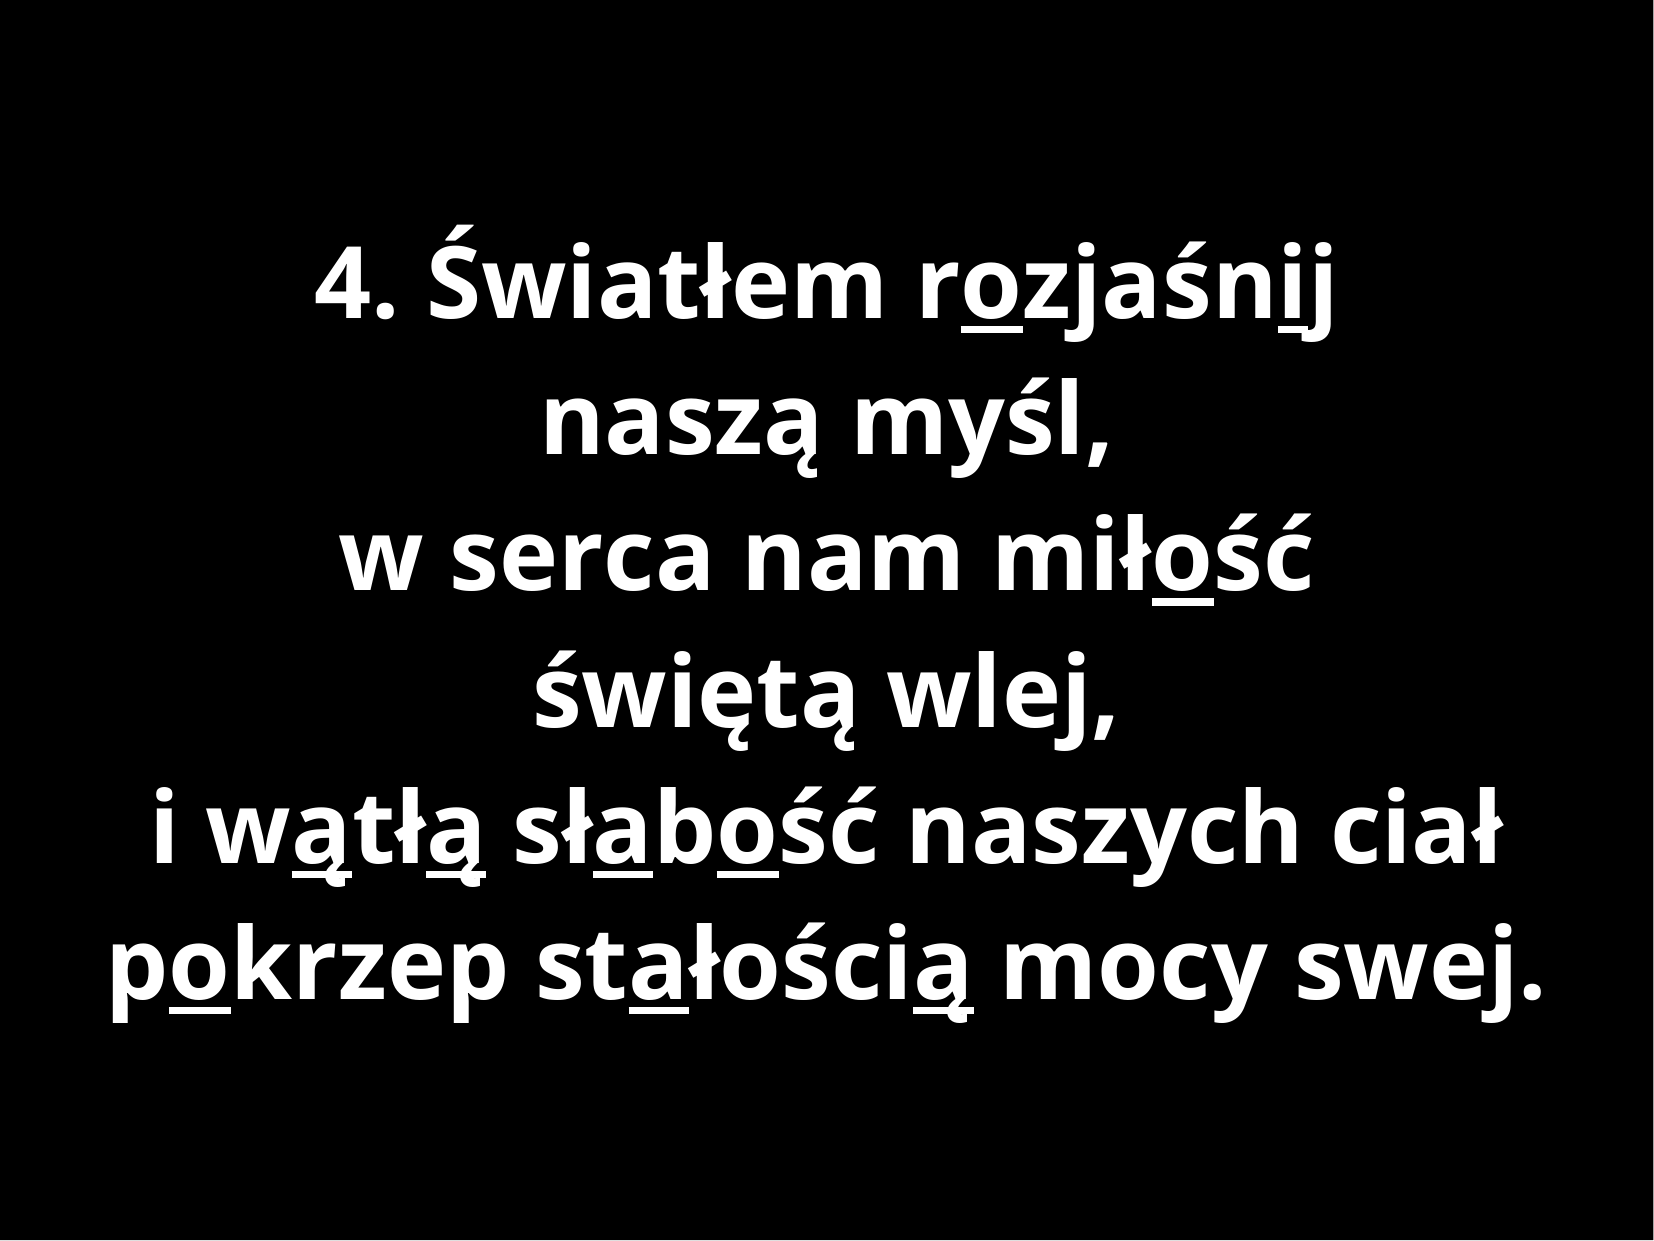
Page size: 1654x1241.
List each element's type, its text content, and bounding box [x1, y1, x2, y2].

title 4. Światłem rozjaśnij naszą myśl, w serca nam miłość świętą wlej, i wątłą słabość naszych ciał pokrzep stałością mocy swej. [0, 0, 1654, 1241]
